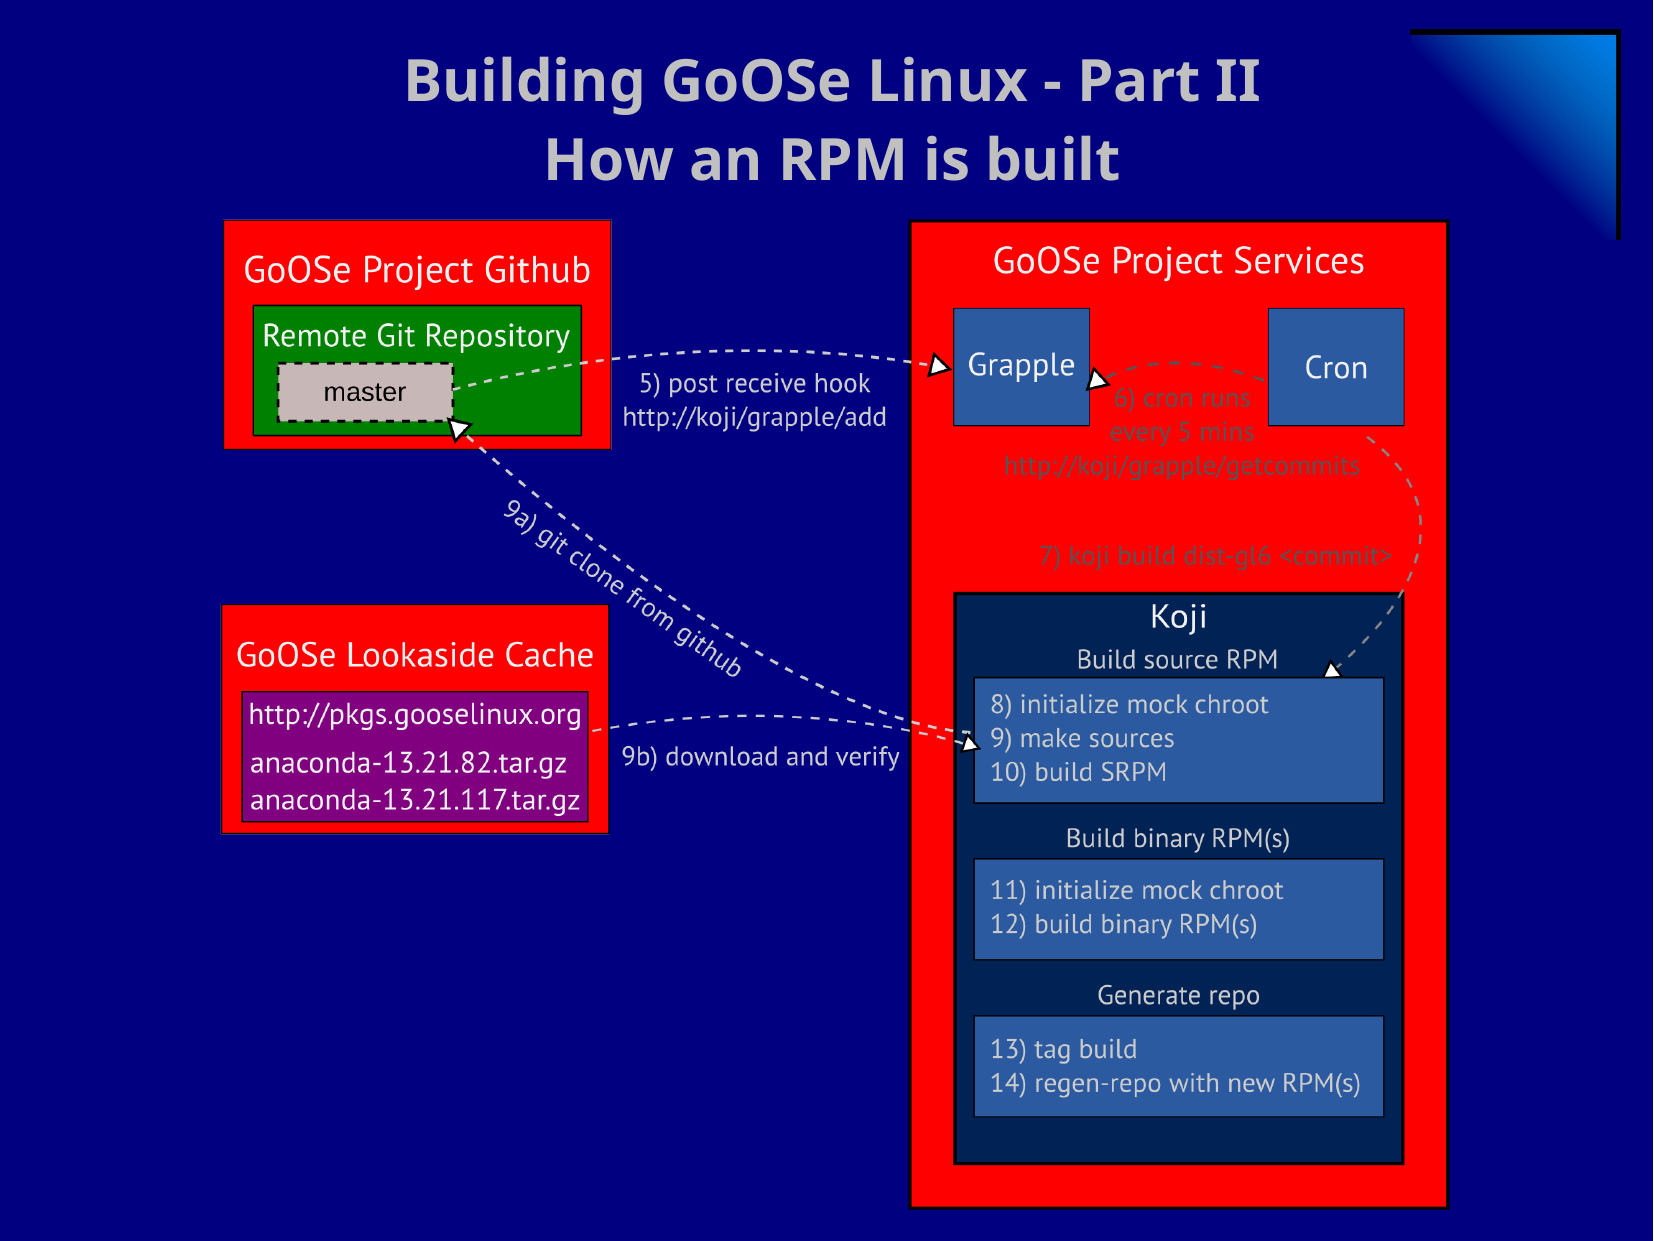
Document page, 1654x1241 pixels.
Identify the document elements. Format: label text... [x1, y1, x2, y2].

text_box Building GoOSe Linux - Part II How an RPM is built [105, 42, 1410, 194]
picture [181, 29, 1621, 1241]
